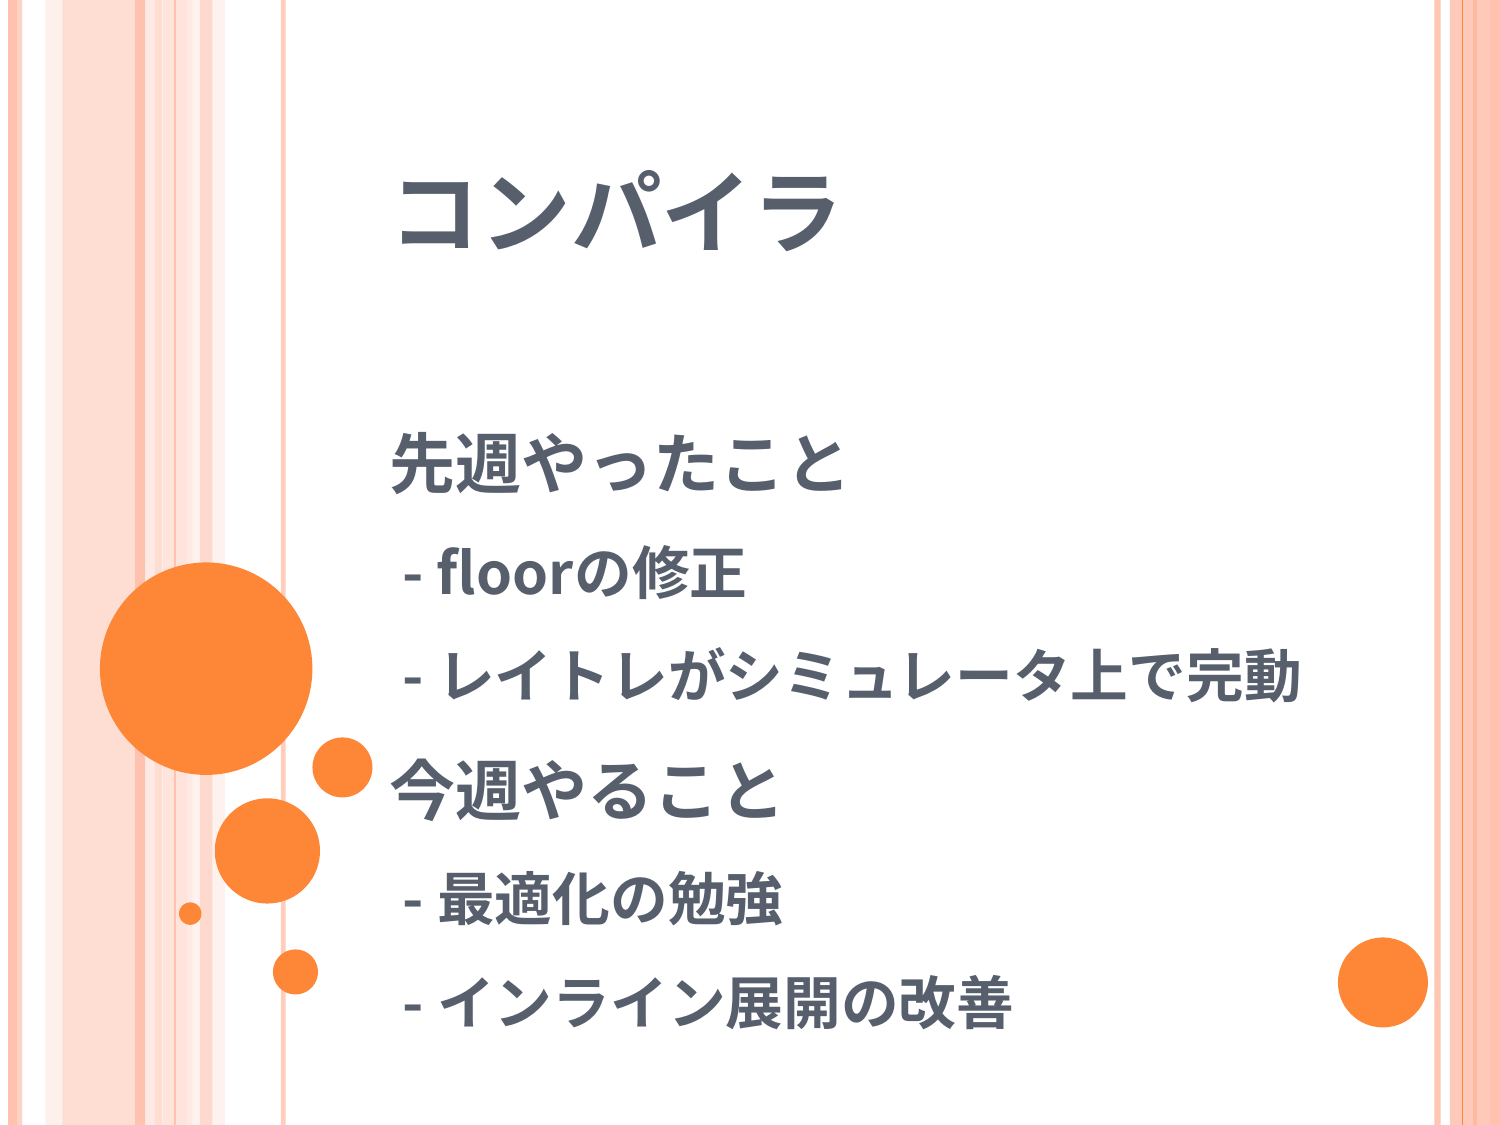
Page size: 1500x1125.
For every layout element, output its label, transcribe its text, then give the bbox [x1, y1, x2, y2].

title コンパイラ 先週やったこと - floorの修正 - レイトレがシミュレータ上で完動 今週やること - 最適化の勉強 - インライン展開の改善 [375, 90, 1388, 1047]
